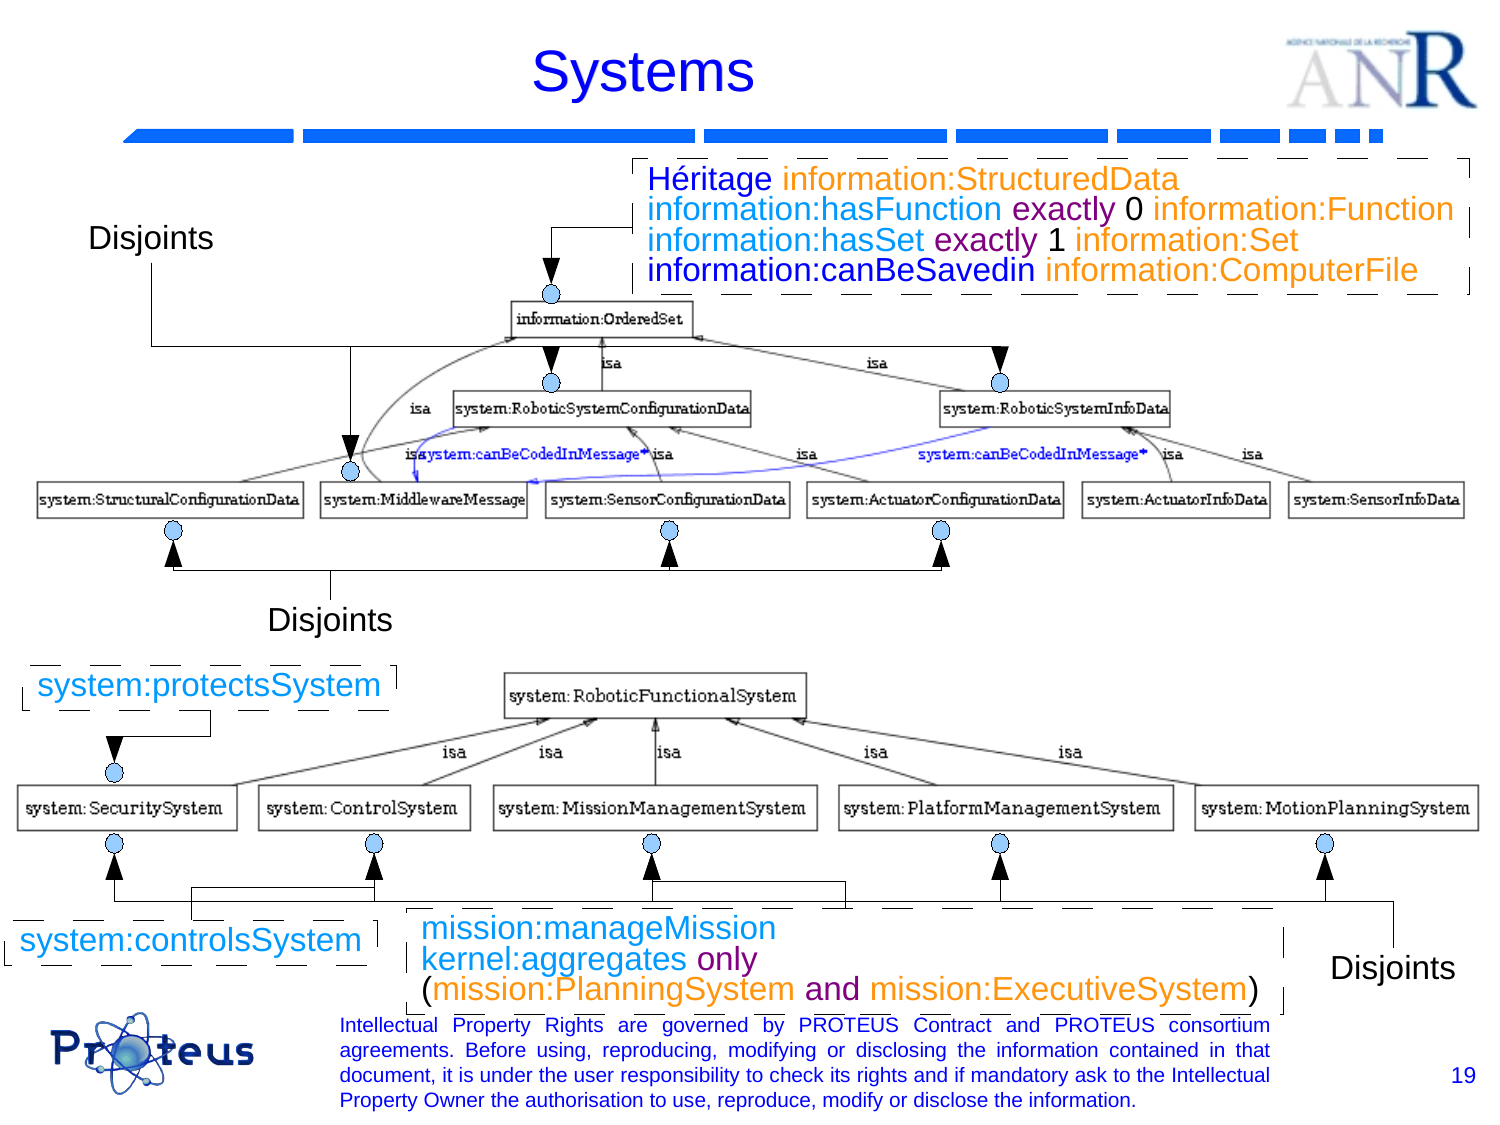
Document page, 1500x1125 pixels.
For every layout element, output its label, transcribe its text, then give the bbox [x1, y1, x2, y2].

text_box Disjoints [73, 217, 230, 263]
text_box [542, 373, 561, 393]
picture [35, 1003, 272, 1101]
picture [26, 290, 1476, 538]
text_box Disjoints [252, 599, 409, 645]
picture [0, 646, 1498, 855]
text_box [991, 373, 1009, 393]
text_box [365, 833, 384, 853]
text_box [642, 833, 661, 854]
title Systems [23, 11, 1264, 130]
text_box Disjoints [1315, 948, 1472, 994]
text_box mission:manageMission kernel:aggregates only (mission:PlanningSystem and mission:ExecutiveSystem) [406, 908, 1284, 1015]
text_box [105, 762, 124, 783]
text_box system:controlsSystem [4, 920, 378, 966]
text_box Héritage information:StructuredData information:hasFunction exactly 0 information:Function information:hasSet exactly 1 information:Set information:canBeSavedin information:ComputerFile [632, 158, 1470, 295]
picture [1281, 27, 1484, 115]
text_box [542, 284, 561, 304]
text_box [105, 833, 124, 854]
text_box [341, 461, 360, 482]
text_box [991, 833, 1010, 853]
text_box system:protectsSystem [22, 665, 397, 711]
text_box [932, 520, 950, 541]
text_box [1315, 833, 1334, 853]
text_box [660, 520, 679, 541]
text_box [164, 520, 183, 541]
